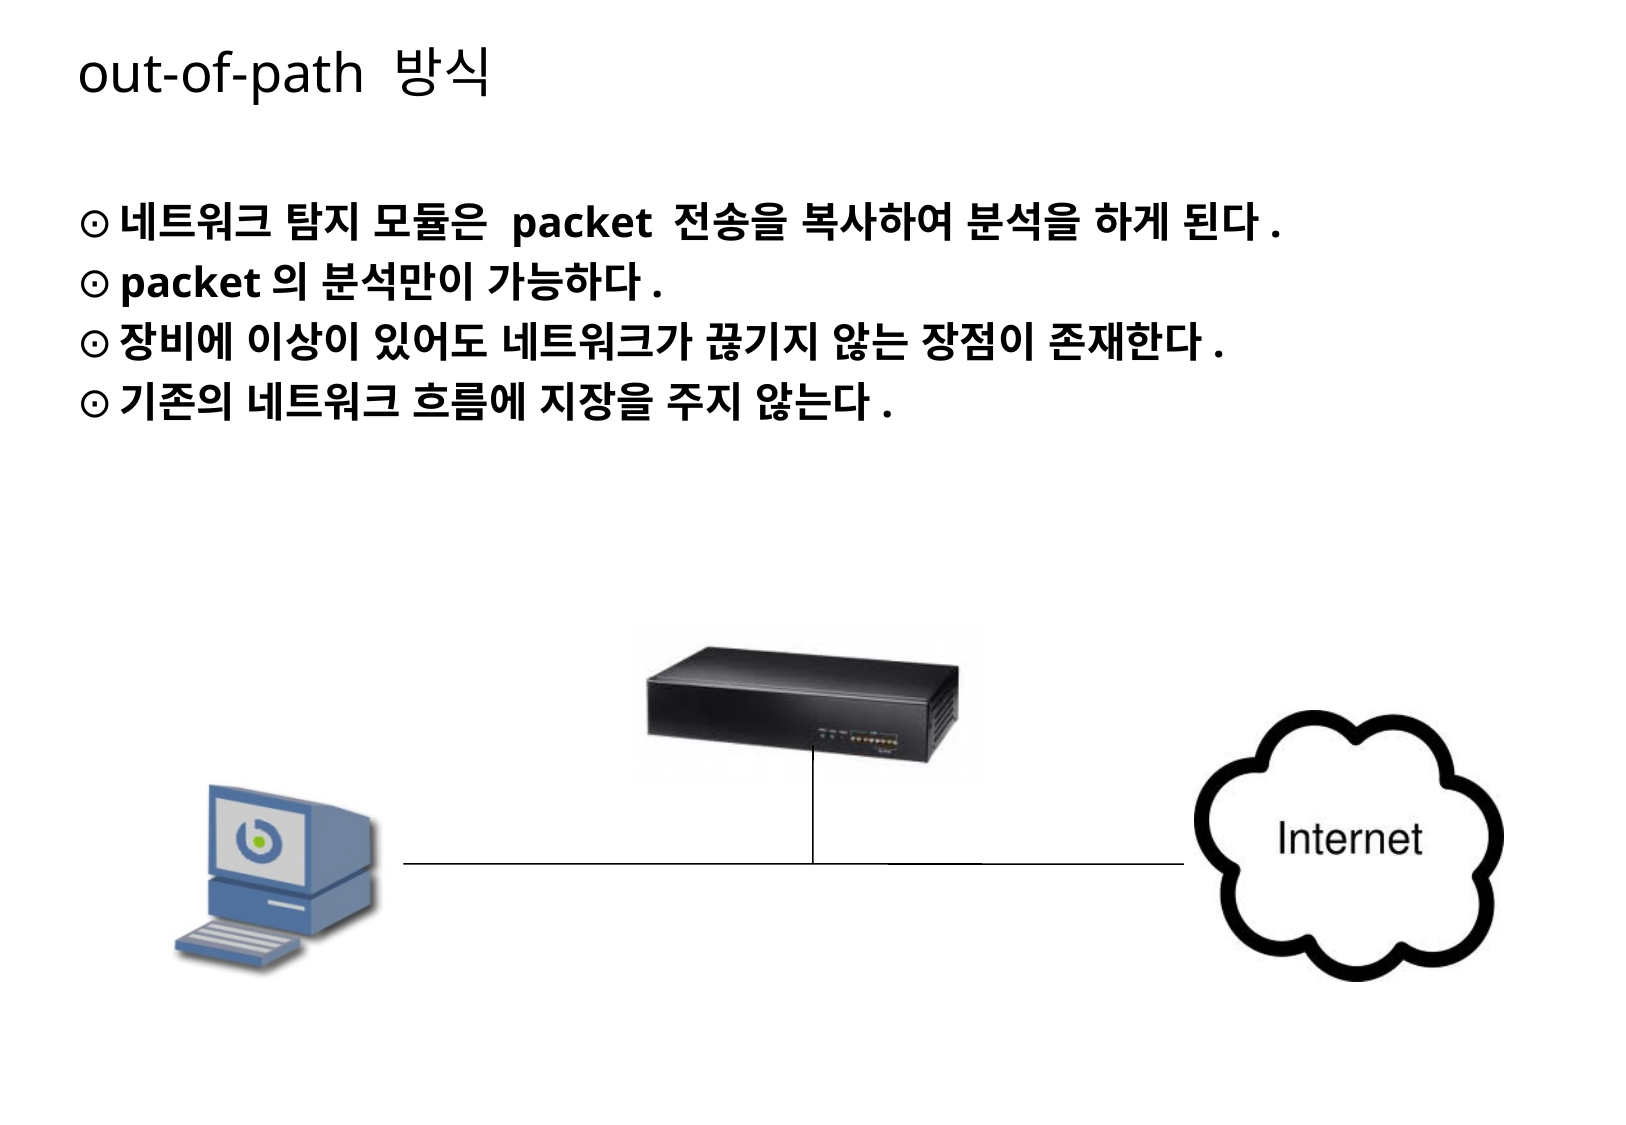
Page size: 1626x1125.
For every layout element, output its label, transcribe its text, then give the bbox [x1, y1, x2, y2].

picture [1194, 710, 1504, 982]
text_box 네트워크 탐지 모듈은 packet 전송을 복사하여 분석을 하게 된다. packet의 분석만이 가능하다. 장비에 이상이 있어도 네트워크가 끊기지 않는 장점이 존재한다. 기존의 네트워크 흐름에 지장을 주지 않는다. [62, 178, 1593, 488]
picture [168, 780, 388, 982]
text_box out-of-path 방식 [62, 30, 1593, 106]
picture [633, 627, 986, 787]
